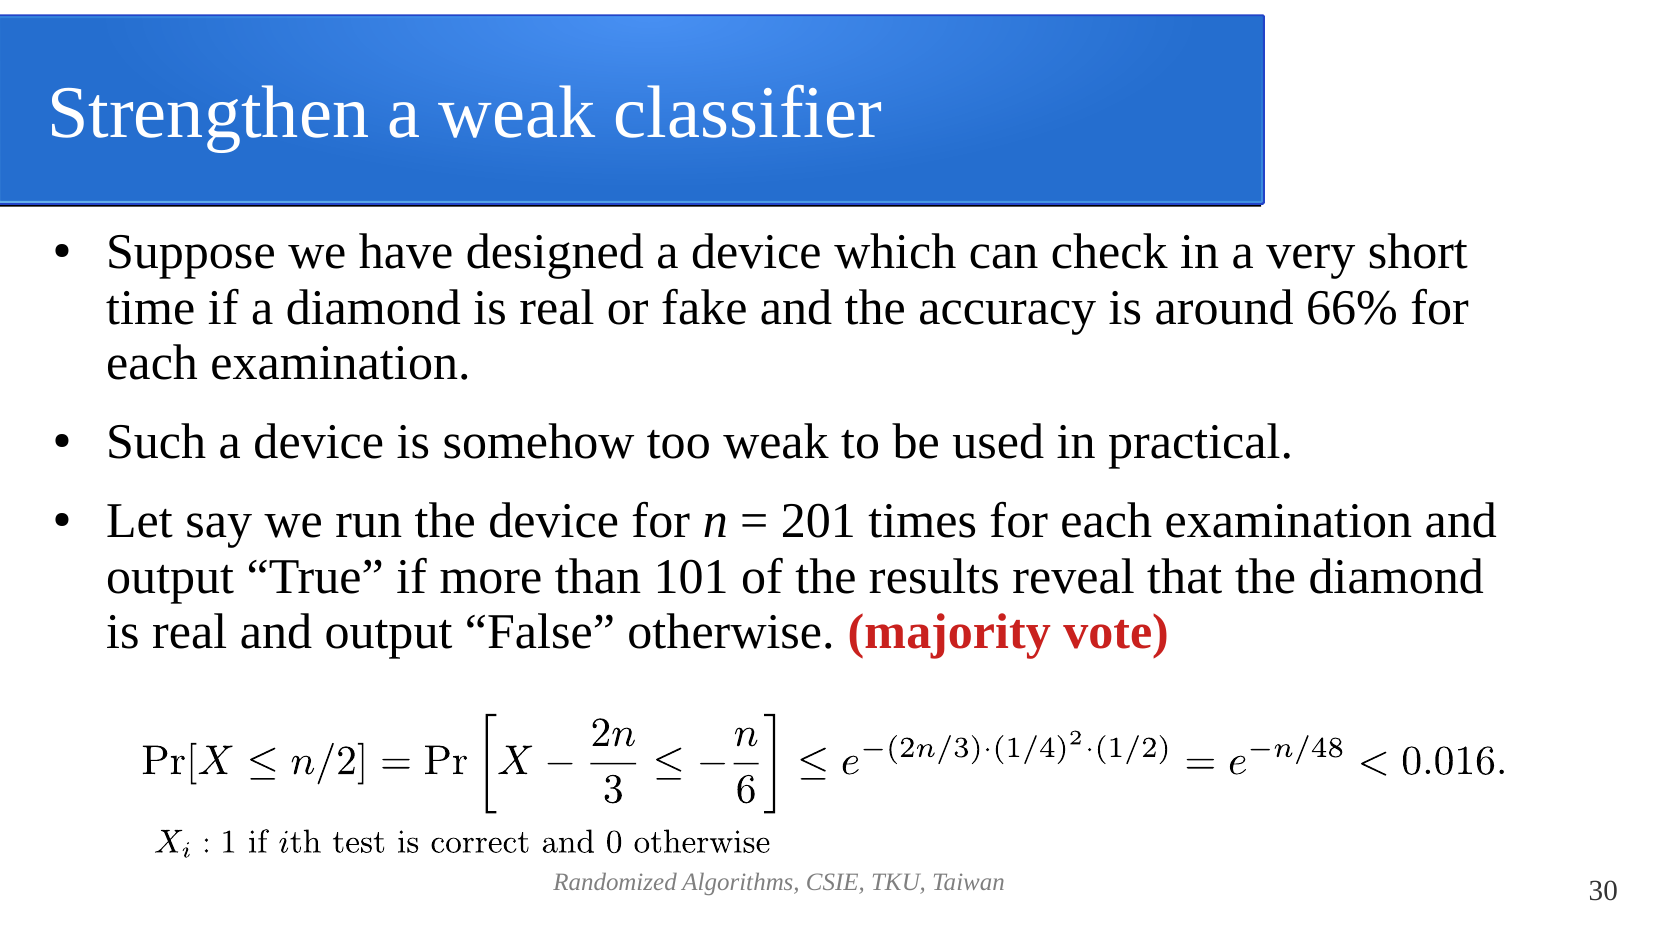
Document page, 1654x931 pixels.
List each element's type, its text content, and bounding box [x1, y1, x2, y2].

list Suppose we have designed a device which can check in a very short time if a diamond is real or fake and the accuracy is around 66% for each examination. Such a device is somehow too weak to be used in practical. Let say we run the device for n = 201 times for each examination and output “True” if more than 101 of the results reveal that the diamond is real and output “False” otherwise. (majority vote) [35, 224, 1524, 764]
title Strengthen a weak classifier [47, 35, 1199, 189]
picture [152, 827, 771, 859]
picture [139, 712, 1506, 815]
